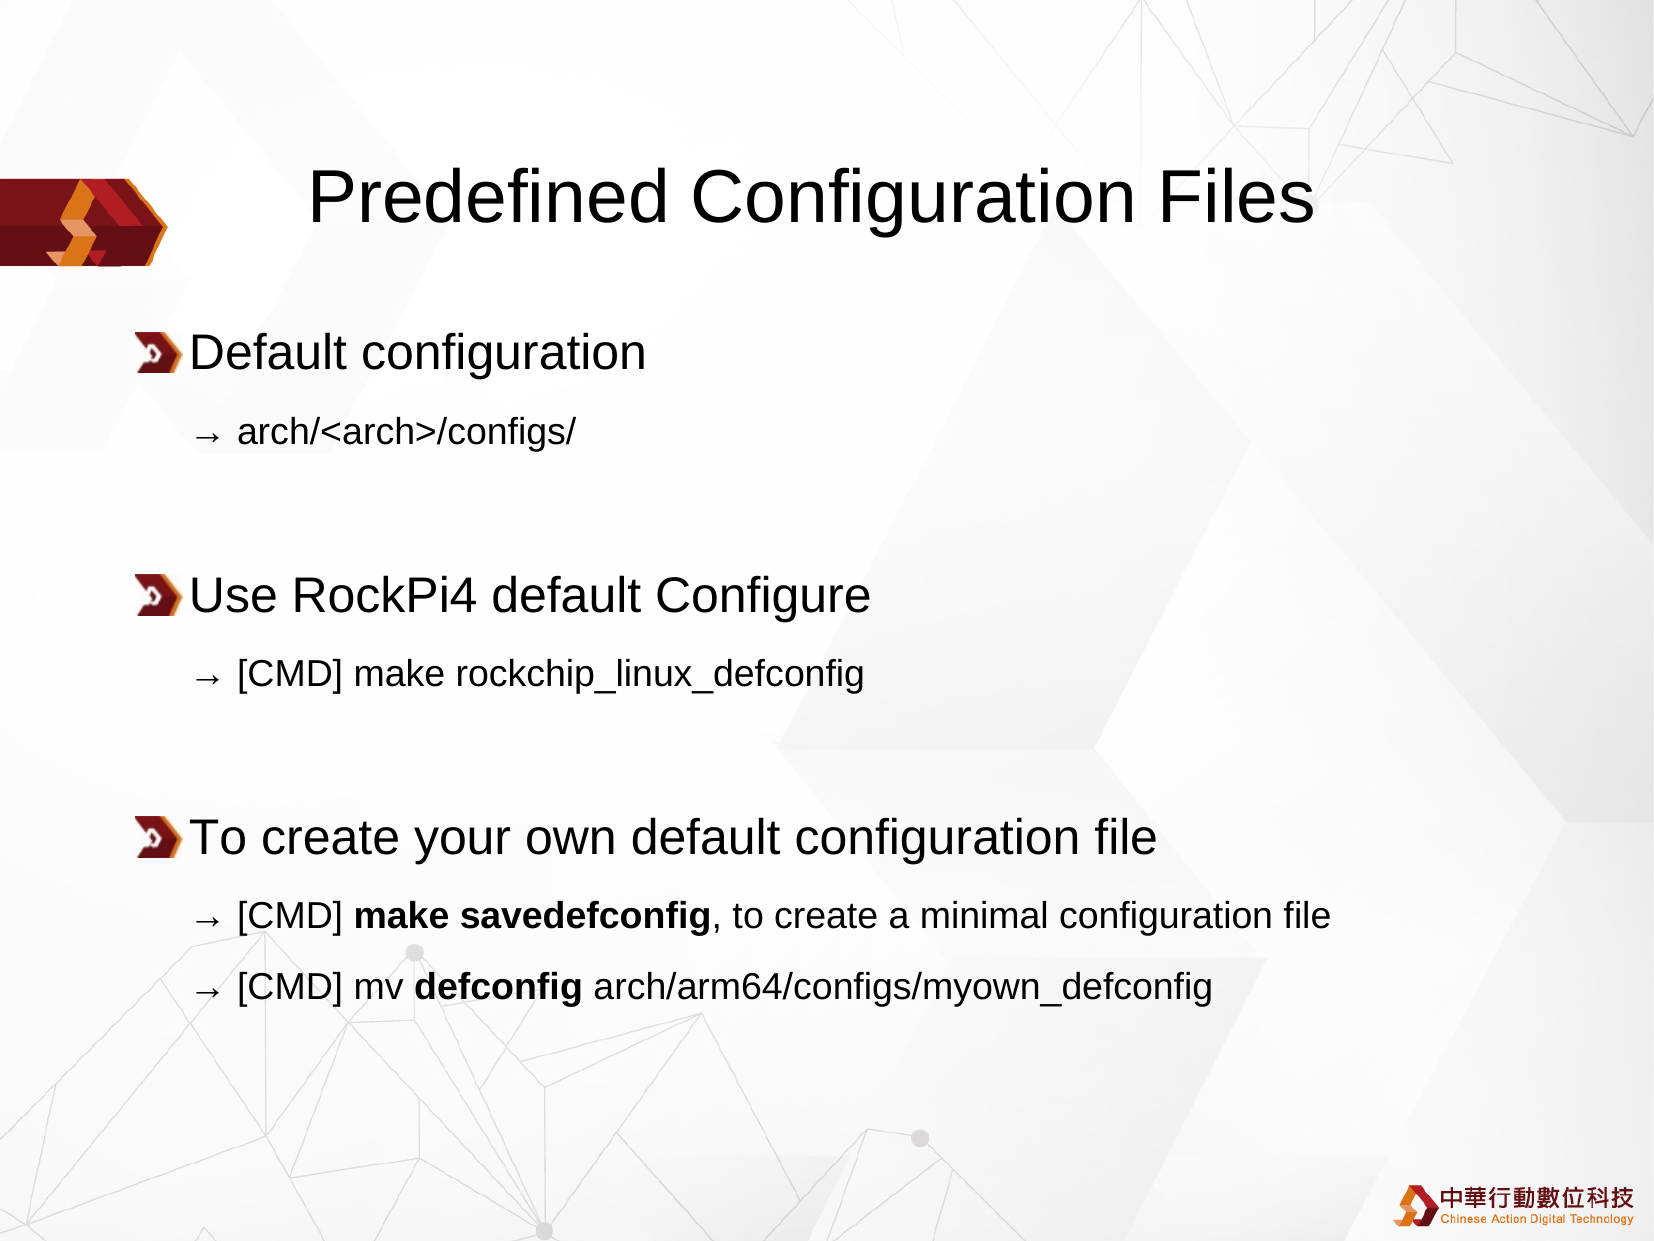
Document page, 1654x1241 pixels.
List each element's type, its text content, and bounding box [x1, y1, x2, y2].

picture [0, 0, 1654, 1241]
title Predefined Configuration Files [118, 112, 1506, 281]
list Default configuration → arch/<arch>/configs/ Use RockPi4 default Configure → [CMD] make rockchip_linux_defconfig To create your own default configuration file → [CMD] make savedefconfig, to create a minimal configuration file → [CMD] mv defconfig arch/arm64/configs/myown_defconfig [118, 324, 1571, 1067]
